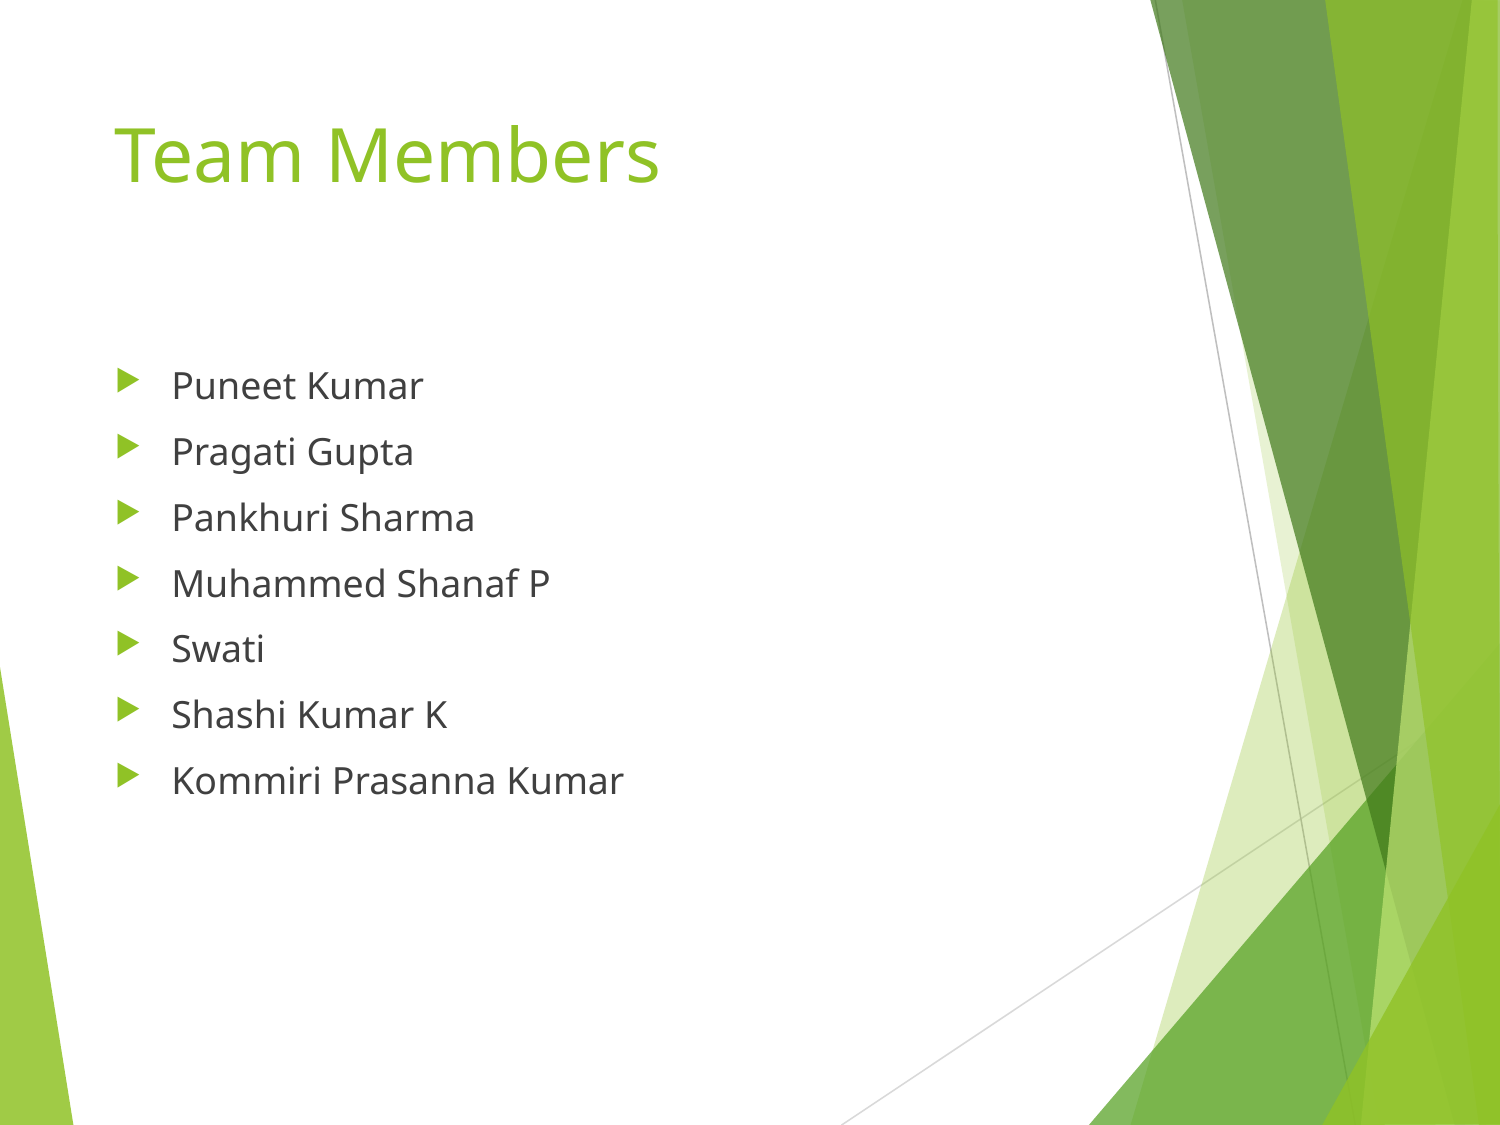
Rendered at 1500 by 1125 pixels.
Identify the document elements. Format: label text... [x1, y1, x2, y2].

list Puneet Kumar Pragati Gupta Pankhuri Sharma Muhammed Shanaf P Swati Shashi Kumar K Kommiri Prasanna Kumar [99, 354, 1142, 992]
title Team Members [99, 99, 1142, 317]
